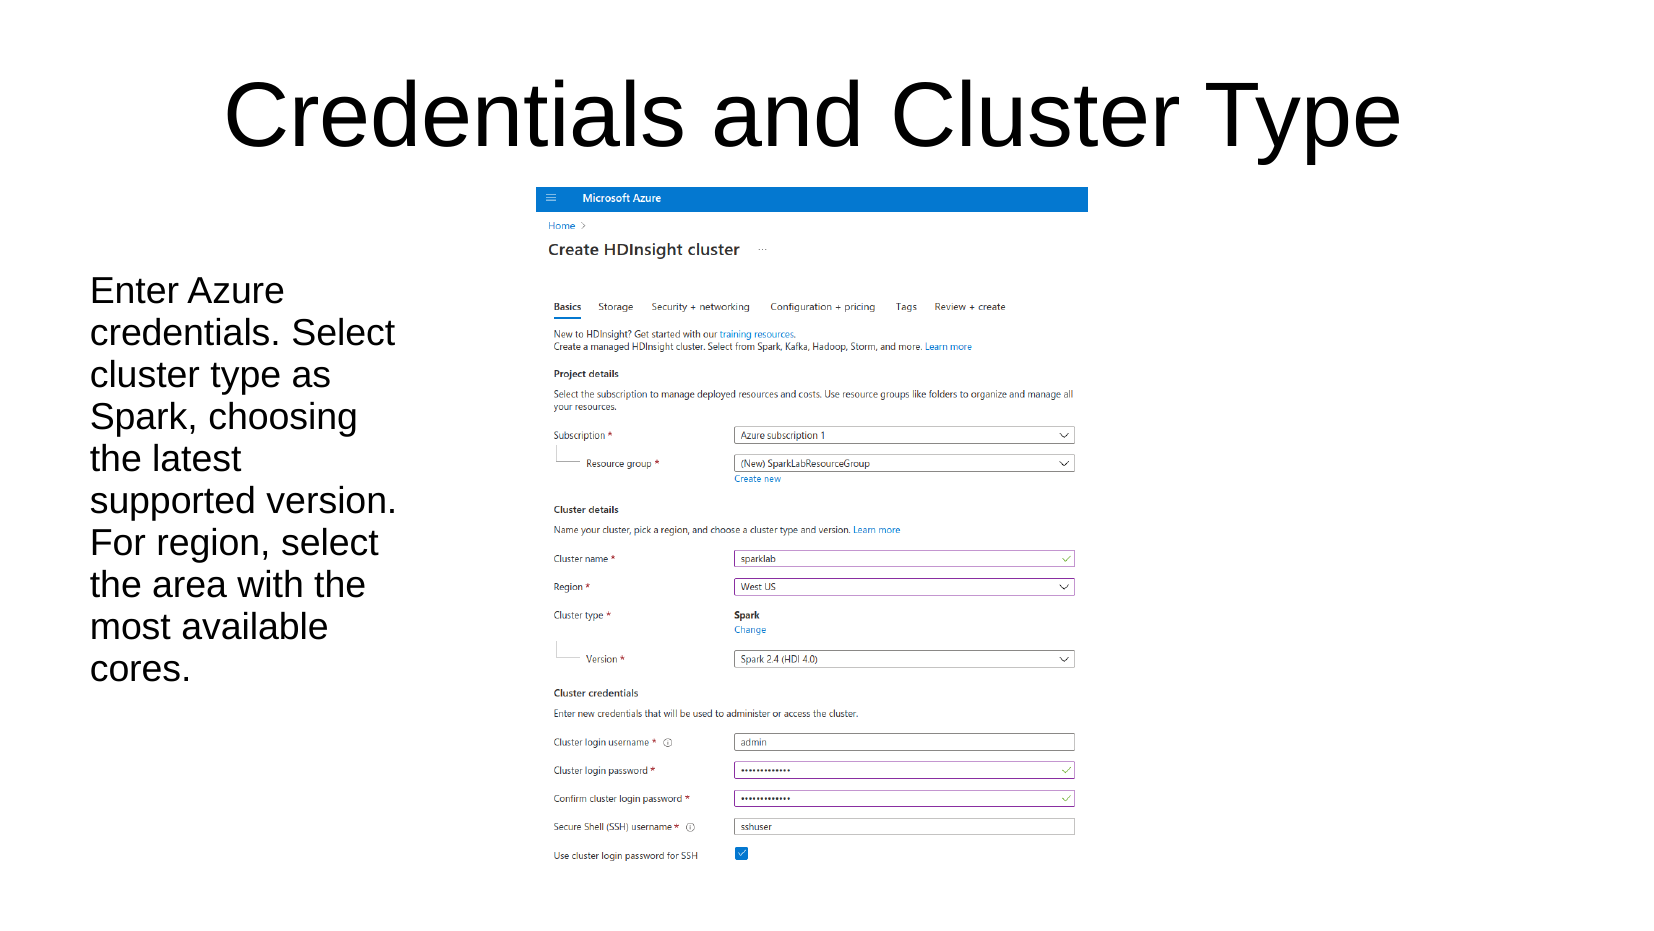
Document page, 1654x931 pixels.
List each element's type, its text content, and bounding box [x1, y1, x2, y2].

title Credentials and Cluster Type [82, 37, 1571, 193]
picture [536, 187, 1088, 863]
text_box Enter Azure credentials. Select cluster type as Spark, choosing the latest supported version. For region, select the area with the most available cores. [75, 262, 425, 698]
